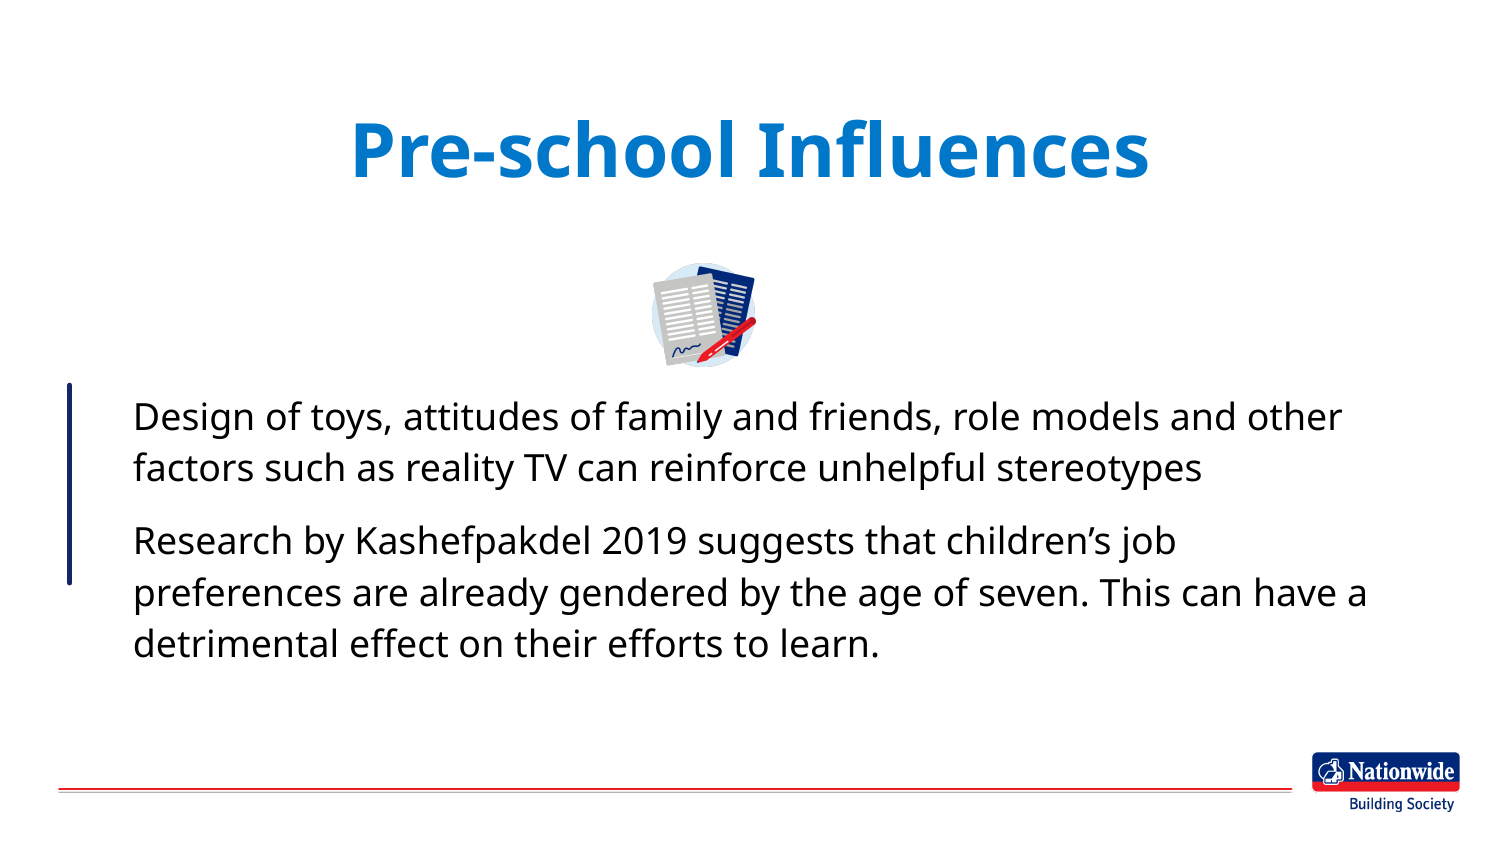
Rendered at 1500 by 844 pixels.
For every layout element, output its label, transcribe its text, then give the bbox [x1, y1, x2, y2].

title Pre-school Influences [0, 119, 1500, 193]
text_box Design of toys, attitudes of family and friends, role models and other factors such as reality TV can reinforce unhelpful stereotypes Research by Kashefpakdel 2019 suggests that children’s job preferences are already gendered by the age of seven. This can have a detrimental effect on their efforts to learn. [118, 378, 1401, 739]
picture [652, 263, 756, 367]
